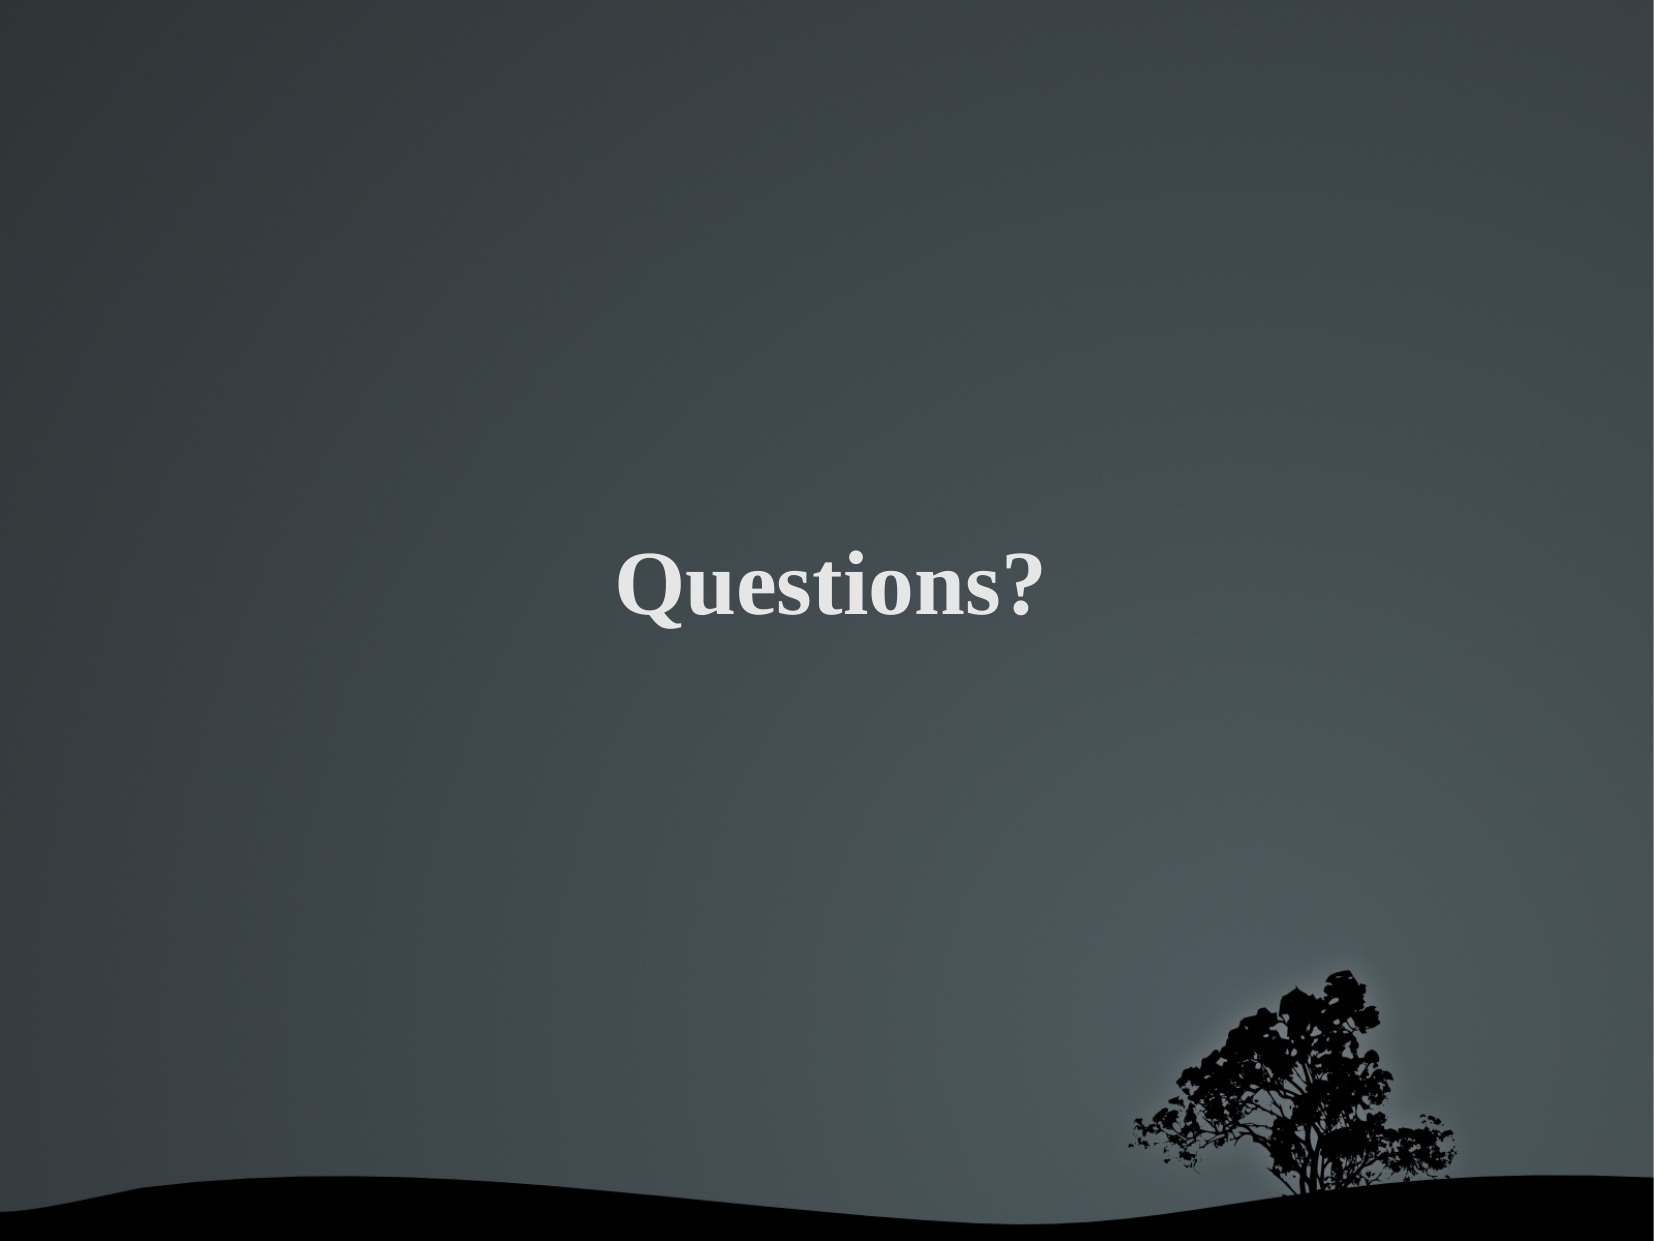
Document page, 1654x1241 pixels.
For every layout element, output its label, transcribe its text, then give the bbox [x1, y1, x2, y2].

picture [0, 0, 1654, 1241]
title Questions? [86, 487, 1576, 680]
